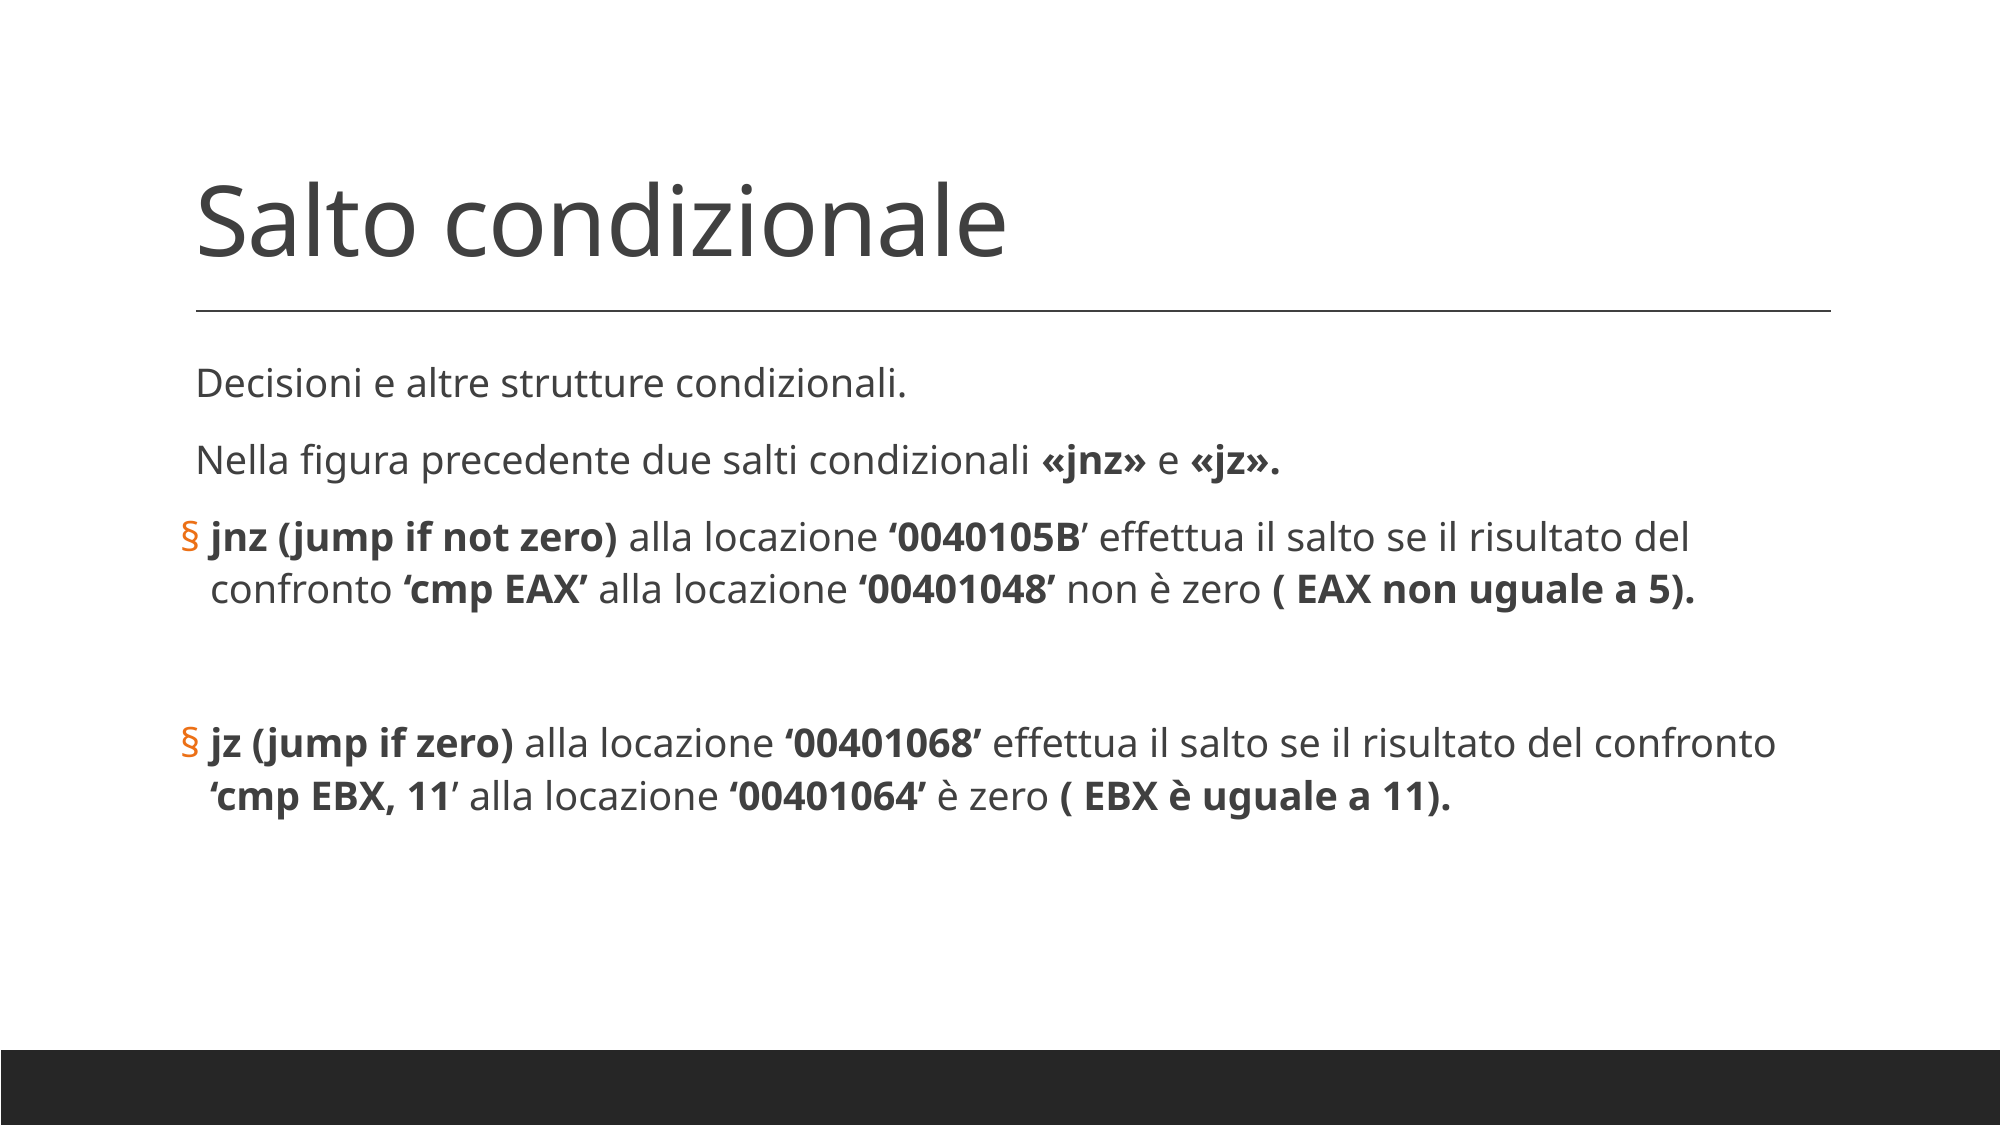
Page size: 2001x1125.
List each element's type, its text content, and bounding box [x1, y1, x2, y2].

title Salto condizionale [180, 47, 1831, 286]
list Decisioni e altre strutture condizionali. Nella figura precedente due salti condizionali «jnz» e «jz». jnz (jump if not zero) alla locazione ‘0040105B’ effettua il salto se il risultato del confronto ‘cmp EAX’ alla locazione ‘00401048’ non è zero ( EAX non uguale a 5). jz (jump if zero) alla locazione ‘00401068’ effettua il salto se il risultato del confronto ‘cmp EBX, 11’ alla locazione ‘00401064’ è zero ( EBX è uguale a 11). [180, 345, 1831, 963]
